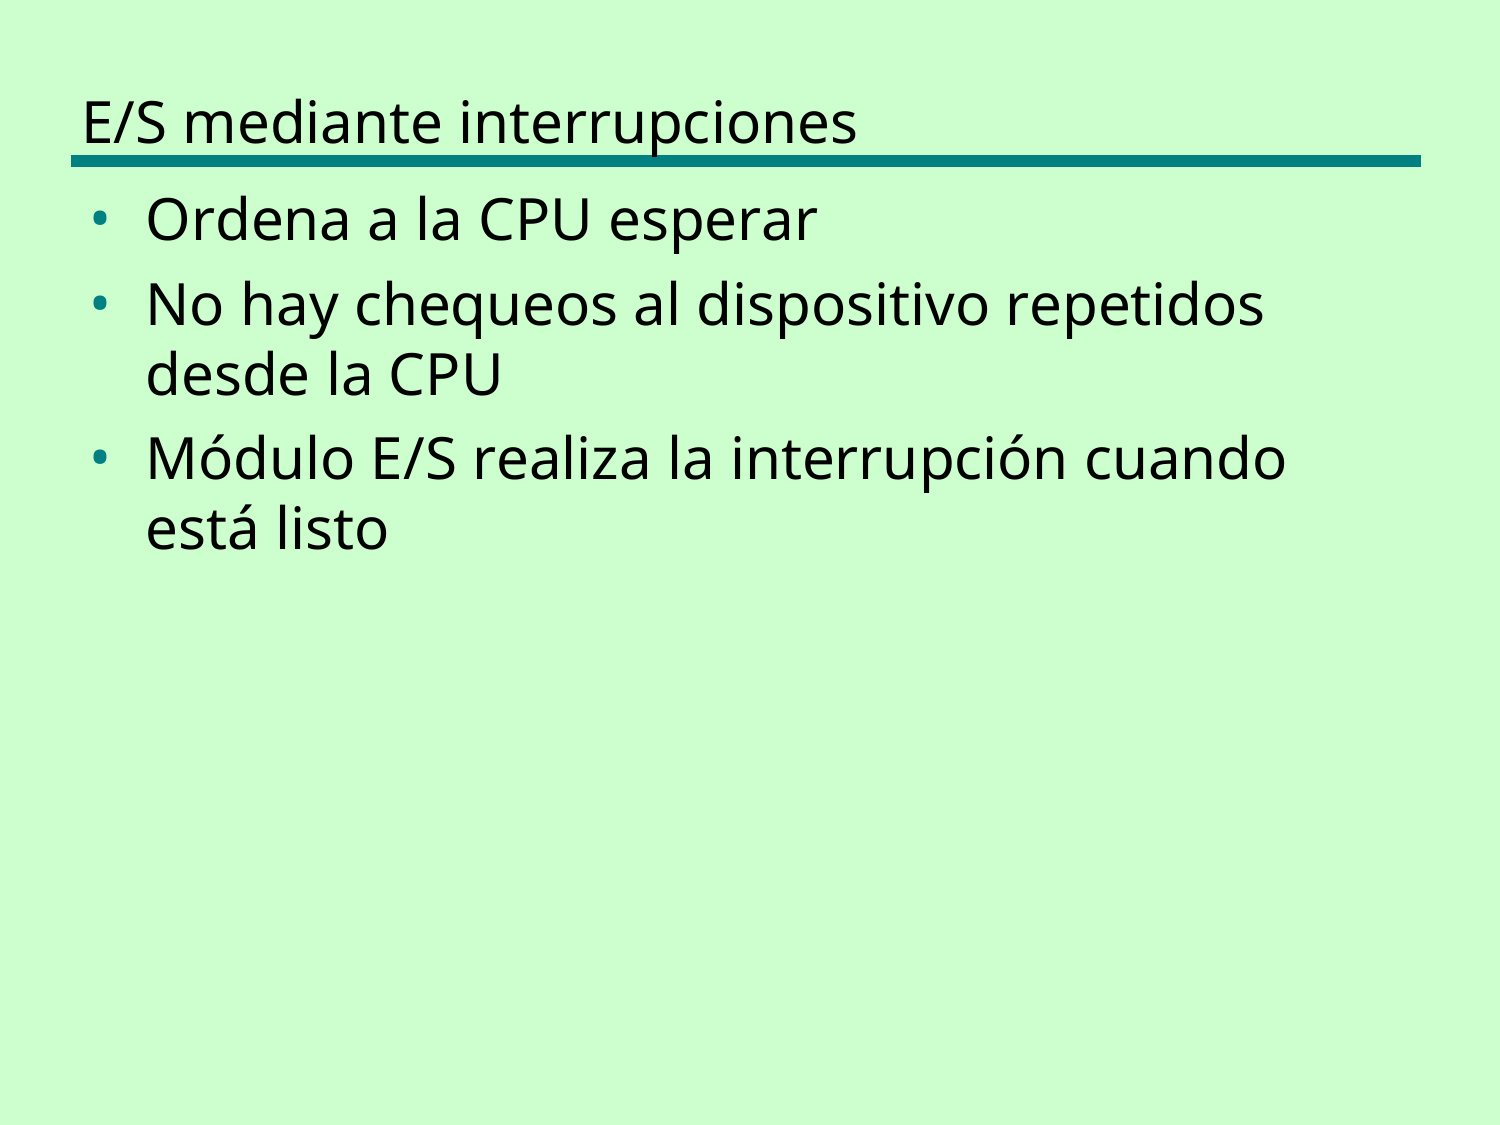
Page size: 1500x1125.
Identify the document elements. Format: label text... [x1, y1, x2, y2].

title E/S mediante interrupciones [66, 24, 1413, 163]
list Ordena a la CPU esperar No hay chequeos al dispositivo repetidos desde la CPU Módulo E/S realiza la interrupción cuando está listo [74, 174, 1417, 1101]
